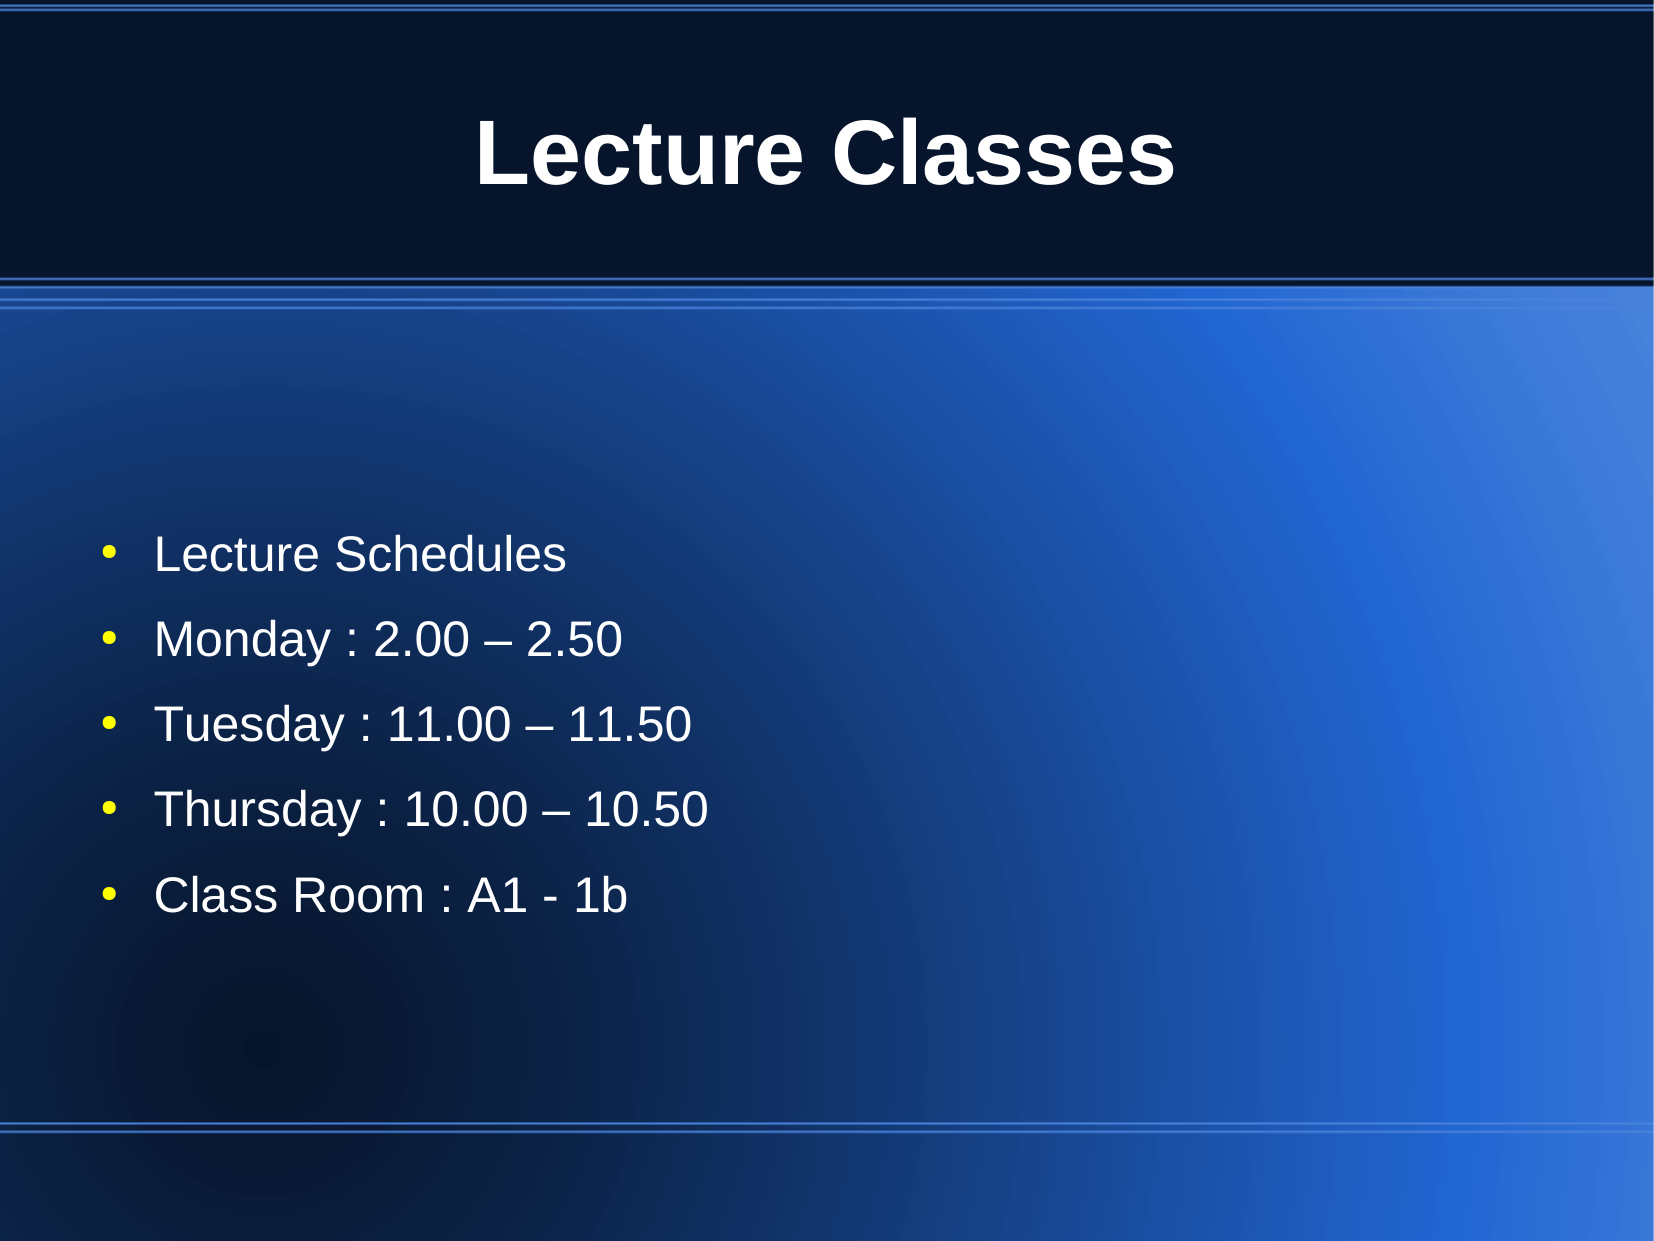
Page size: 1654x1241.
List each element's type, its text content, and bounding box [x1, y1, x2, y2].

list Lecture Schedules Monday : 2.00 – 2.50 Tuesday : 11.00 – 11.50 Thursday : 10.00 – 10.50 Class Room : A1 - 1b [82, 355, 1571, 1058]
picture [0, 0, 1654, 1241]
title Lecture Classes [82, 49, 1571, 257]
